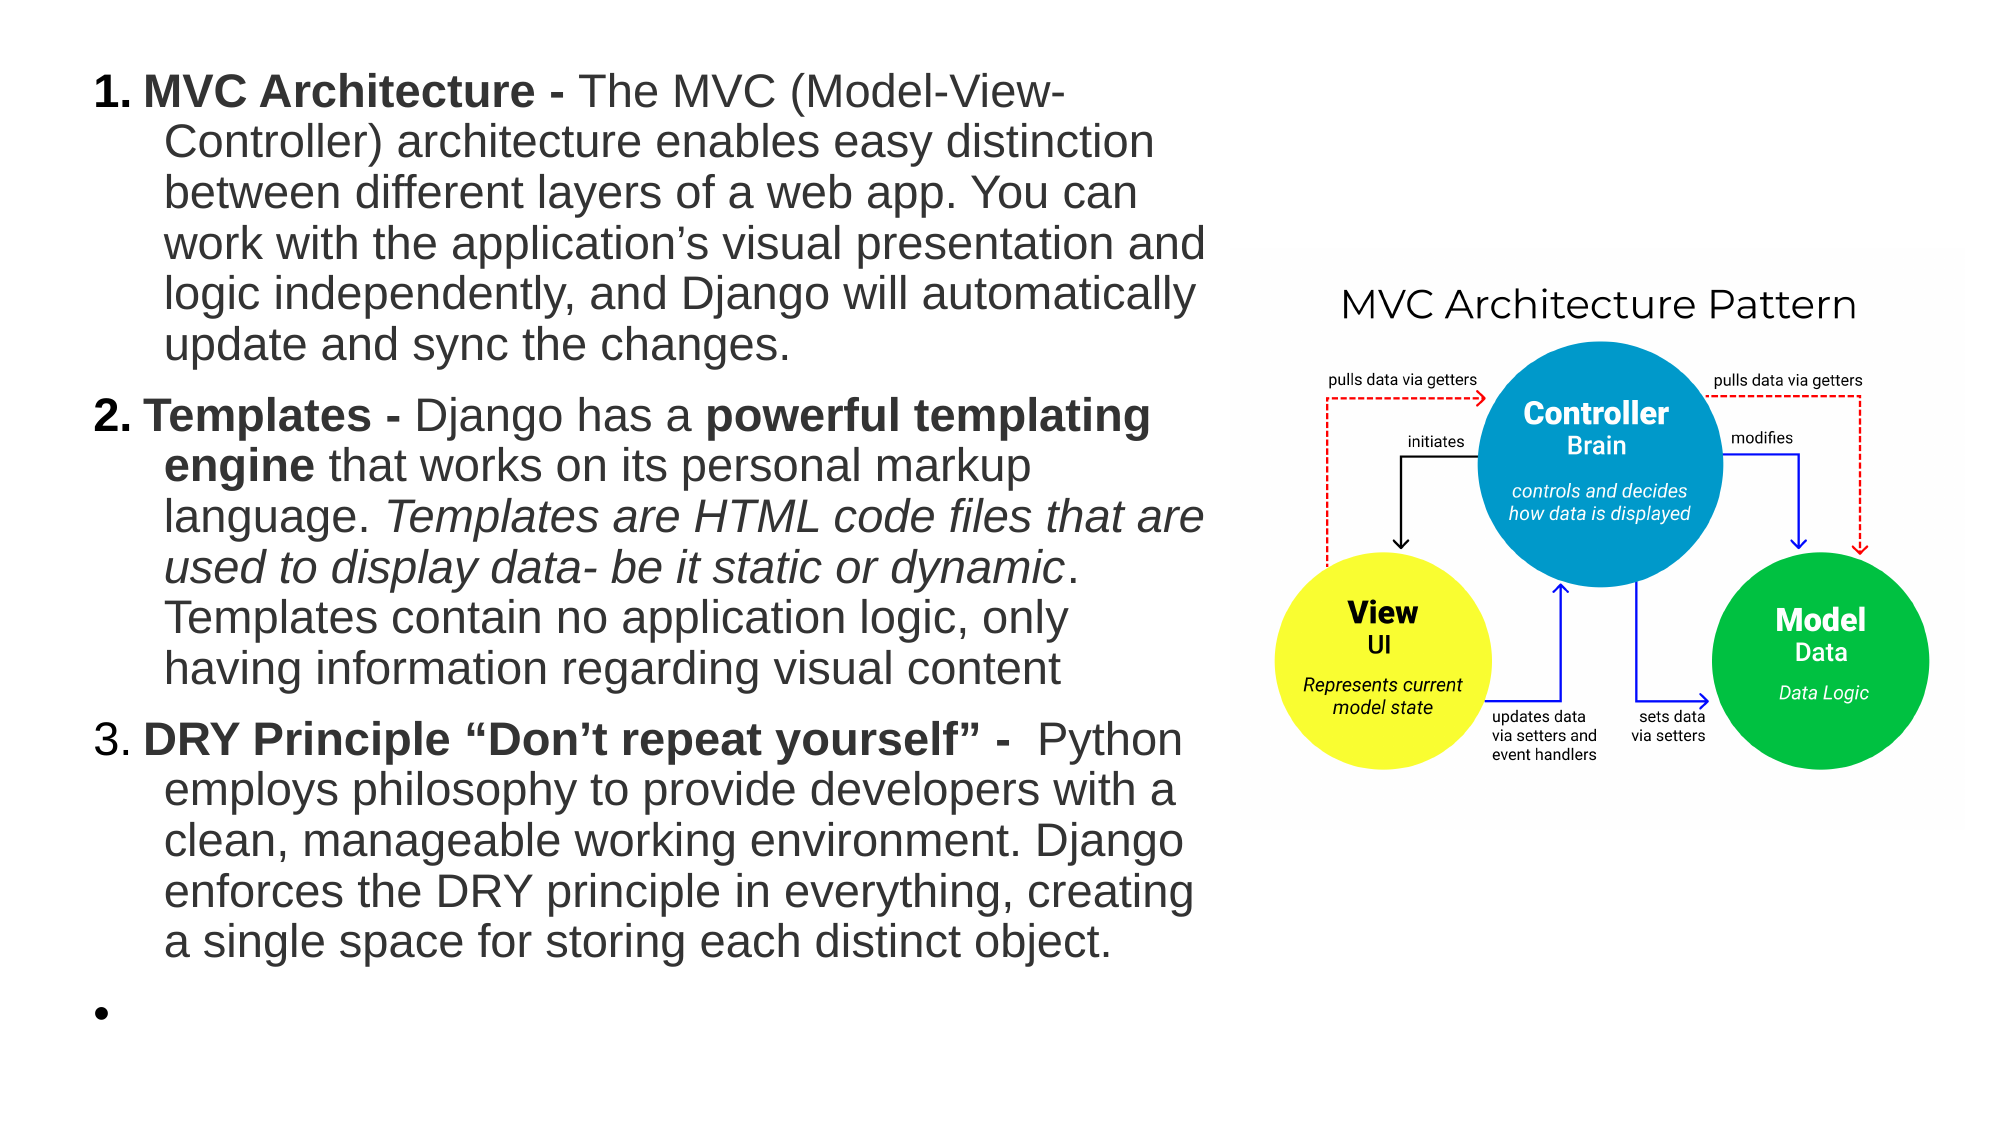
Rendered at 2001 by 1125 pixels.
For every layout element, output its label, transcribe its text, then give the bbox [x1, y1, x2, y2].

list MVC Architecture - The MVC (Model-View-Controller) architecture enables easy distinction between different layers of a web app. You can work with the application’s visual presentation and logic independently, and Django will automatically update and sync the changes. Templates - Django has a powerful templating engine that works on its personal markup language. Templates are HTML code files that are used to display data- be it static or dynamic. Templates contain no application logic, only having information regarding visual content DRY Principle “Don’t repeat yourself” - Python employs philosophy to provide developers with a clean, manageable working environment. Django enforces the DRY principle in everything, creating a single space for storing each distinct object. [78, 59, 1231, 1020]
picture [1230, 248, 1965, 830]
